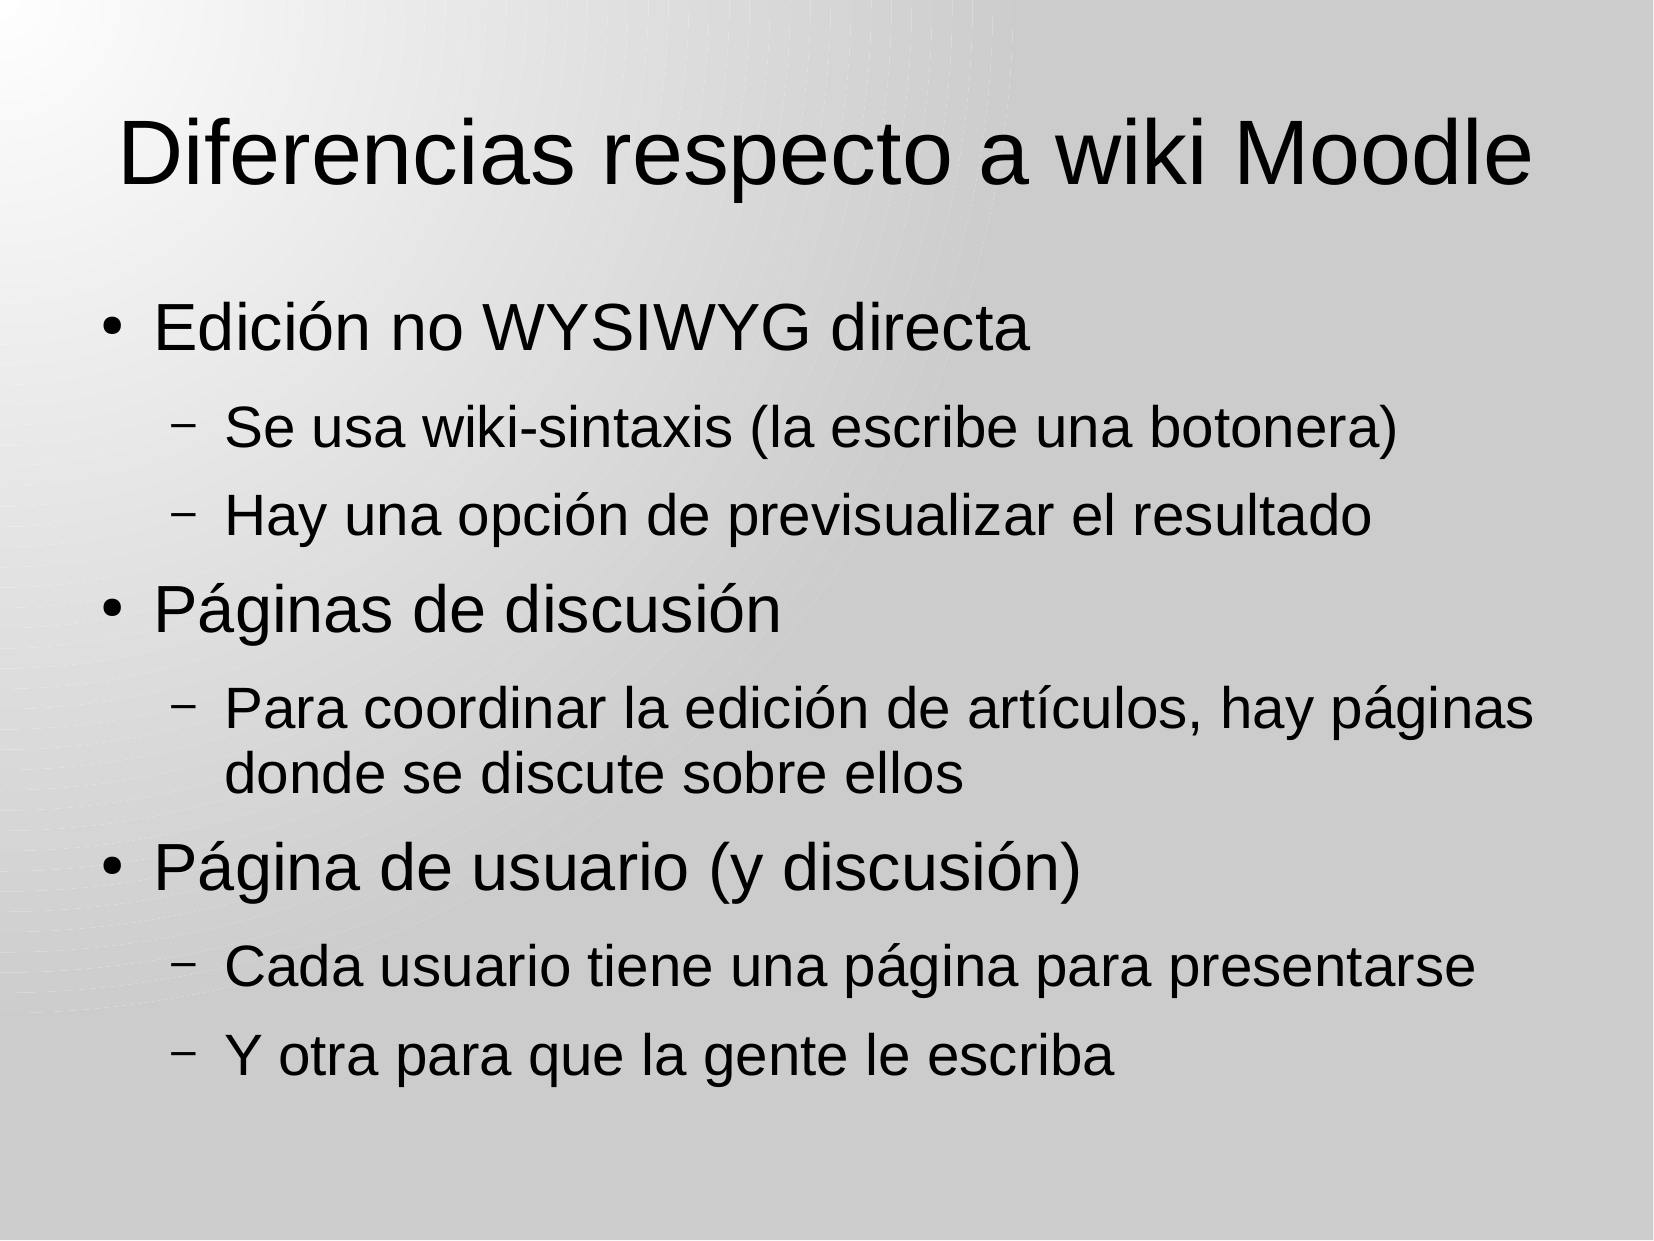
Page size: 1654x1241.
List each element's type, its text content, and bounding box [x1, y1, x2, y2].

title Diferencias respecto a wiki Moodle [82, 49, 1571, 257]
list Edición no WYSIWYG directa Se usa wiki-sintaxis (la escribe una botonera) Hay una opción de previsualizar el resultado Páginas de discusión Para coordinar la edición de artículos, hay páginas donde se discute sobre ellos Página de usuario (y discusión) Cada usuario tiene una página para presentarse Y otra para que la gente le escriba [82, 290, 1538, 1109]
